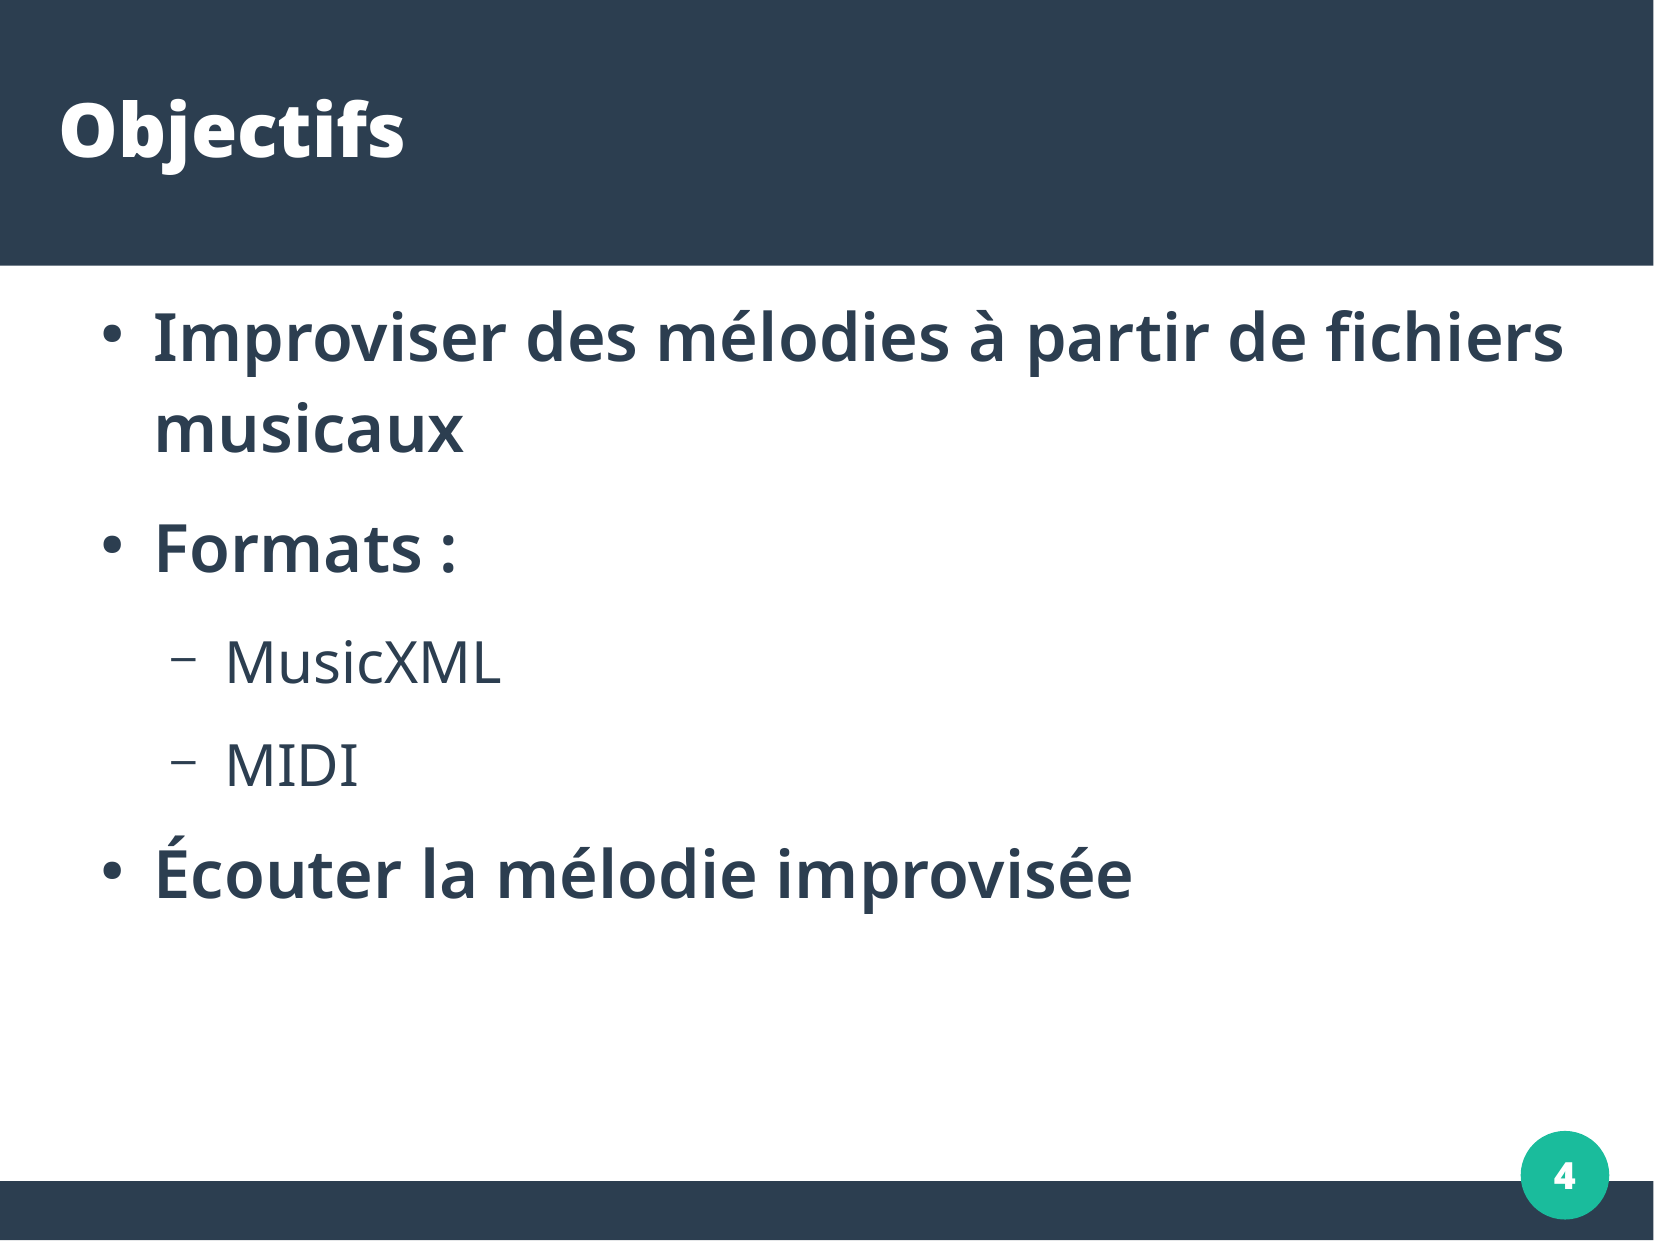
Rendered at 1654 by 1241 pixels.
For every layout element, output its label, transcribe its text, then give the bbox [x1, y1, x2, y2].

title Objectifs [59, 49, 1595, 207]
list Improviser des mélodies à partir de fichiers musicaux Formats : MusicXML MIDI Écouter la mélodie improvisée [82, 290, 1571, 1010]
